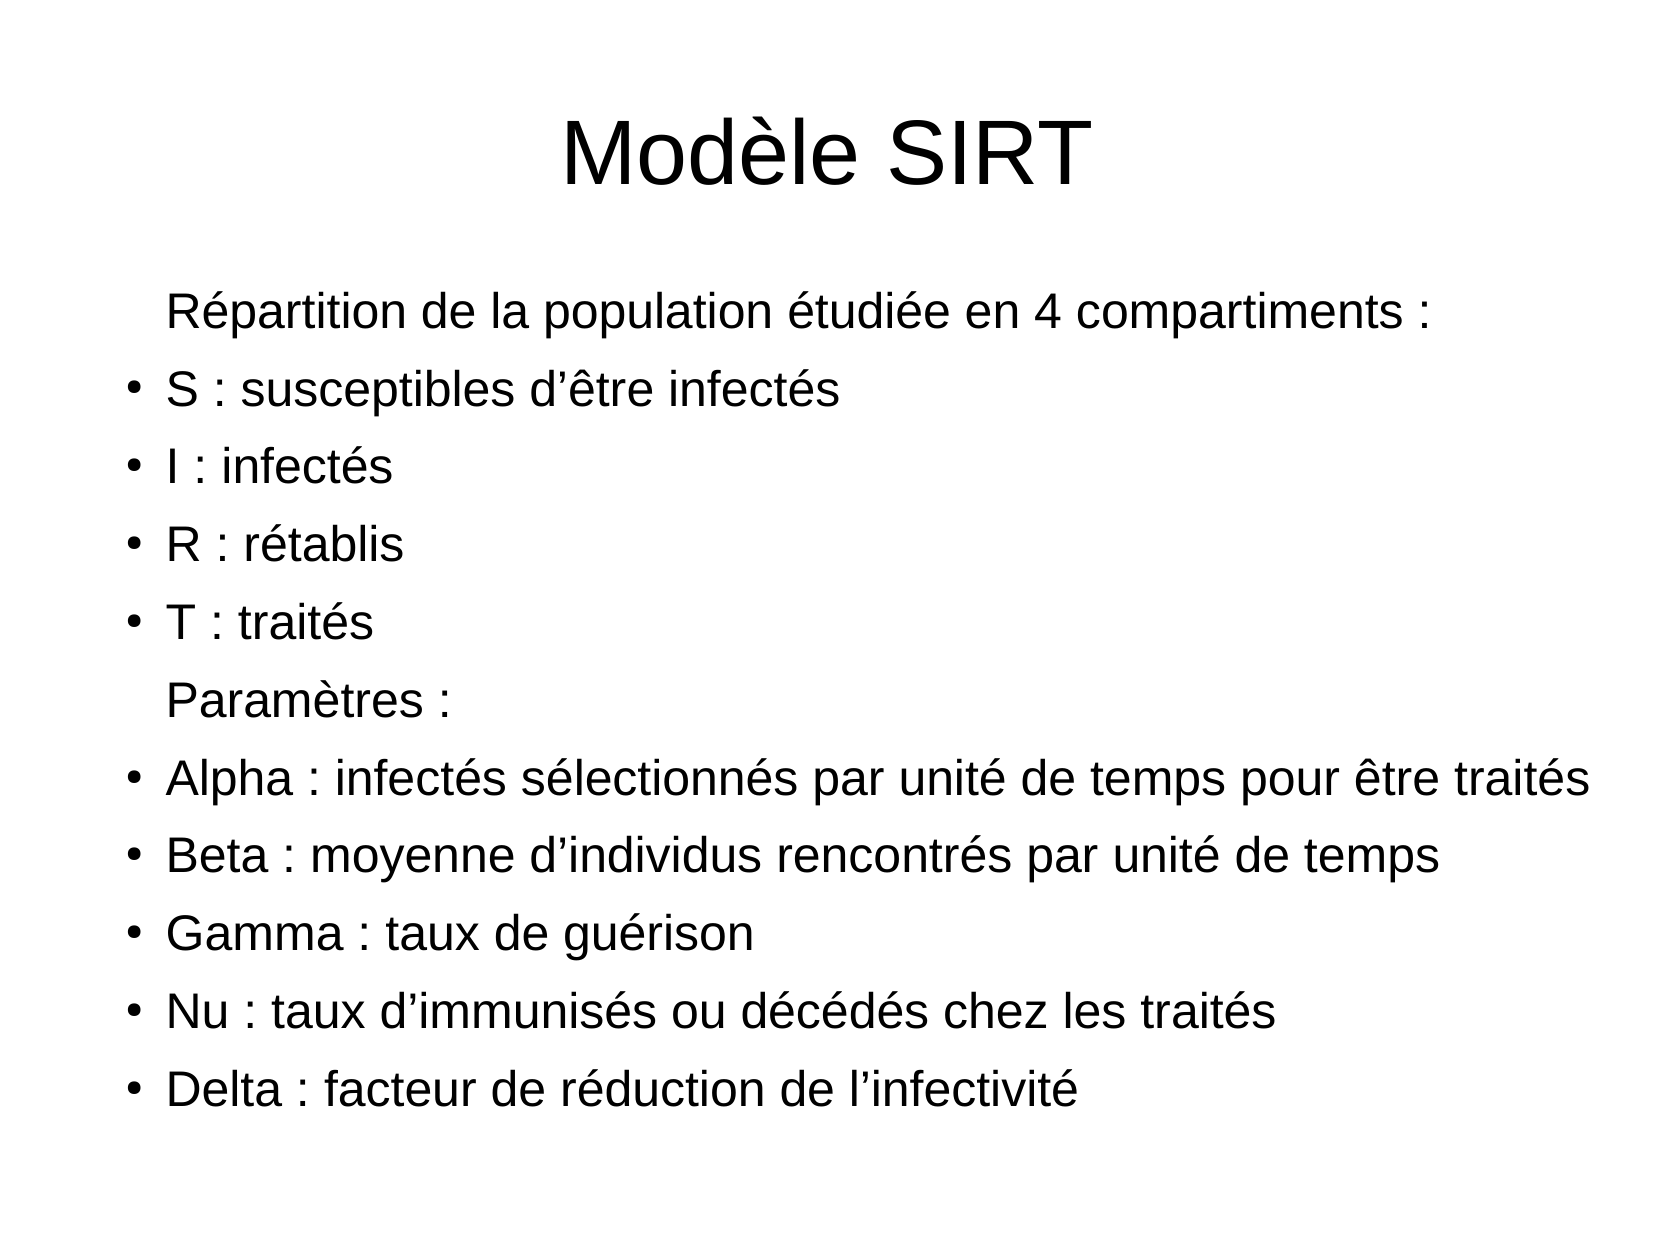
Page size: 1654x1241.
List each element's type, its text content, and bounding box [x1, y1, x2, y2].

title Modèle SIRT [82, 49, 1571, 257]
list Répartition de la population étudiée en 4 compartiments : S : susceptibles d’être infectés I : infectés R : rétablis T : traités Paramètres : Alpha : infectés sélectionnés par unité de temps pour être traités Beta : moyenne d’individus rencontrés par unité de temps Gamma : taux de guérison Nu : taux d’immunisés ou décédés chez les traités Delta : facteur de réduction de l’infectivité [112, 282, 1607, 1217]
